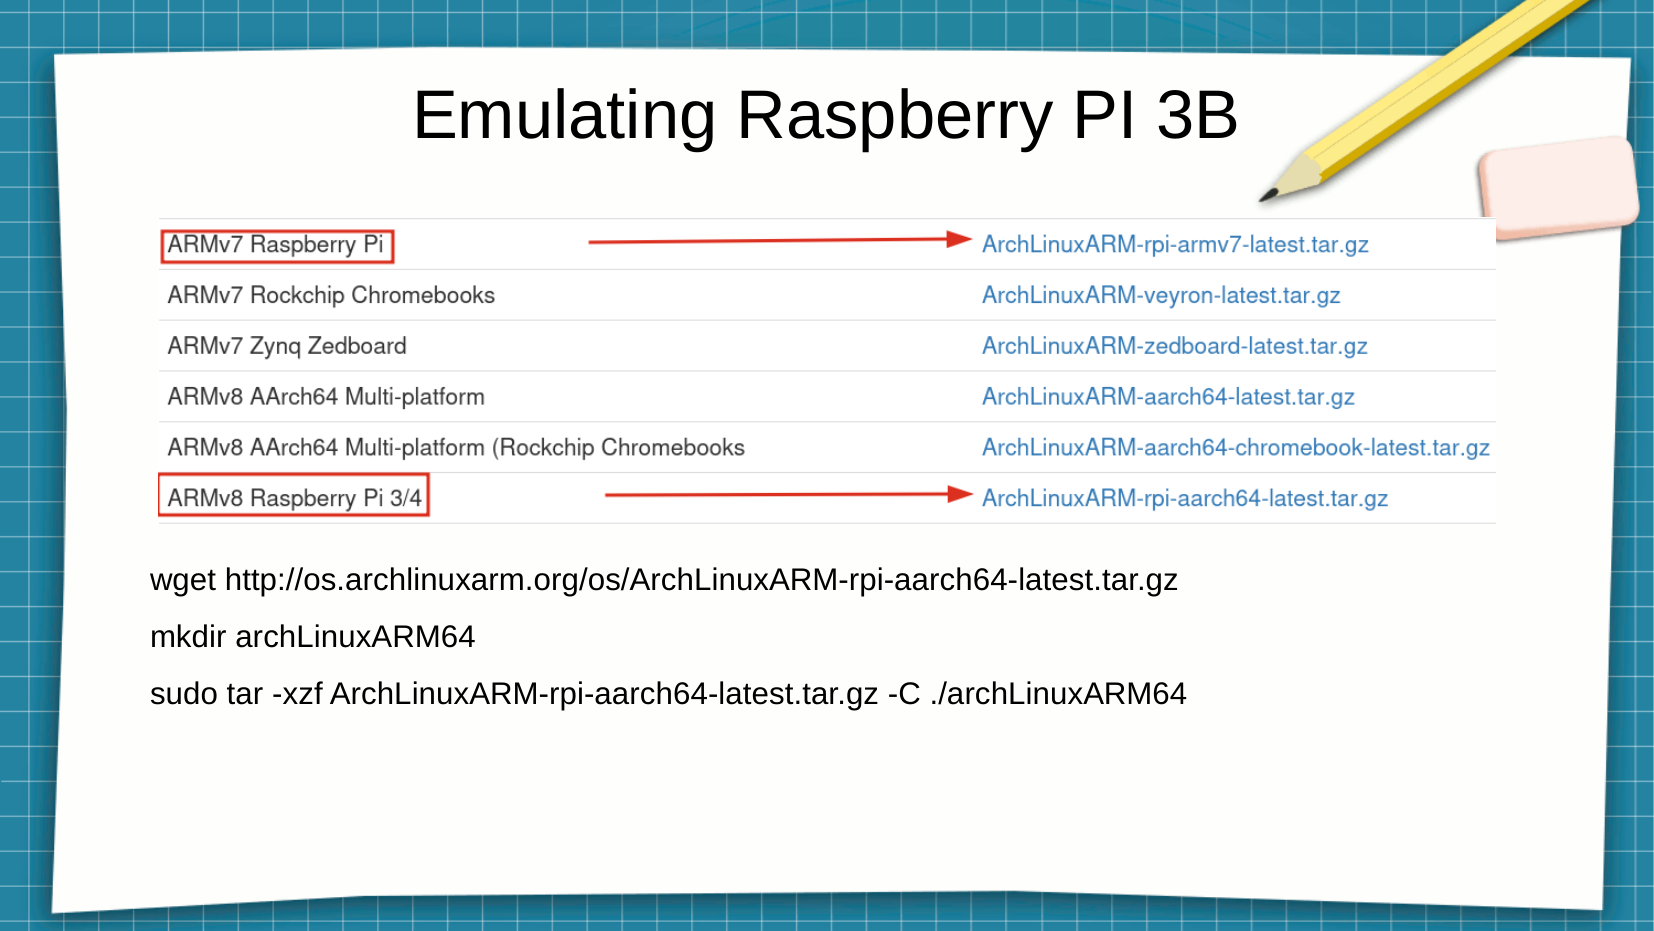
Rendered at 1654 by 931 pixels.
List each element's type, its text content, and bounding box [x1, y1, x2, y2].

list wget http://os.archlinuxarm.org/os/ArchLinuxARM-rpi-aarch64-latest.tar.gz mkdir archLinuxARM64 sudo tar -xzf ArchLinuxARM-rpi-aarch64-latest.tar.gz -C ./archLinuxARM64 [150, 562, 1571, 757]
title Emulating Raspberry PI 3B [82, 37, 1571, 193]
picture [0, 0, 1654, 931]
